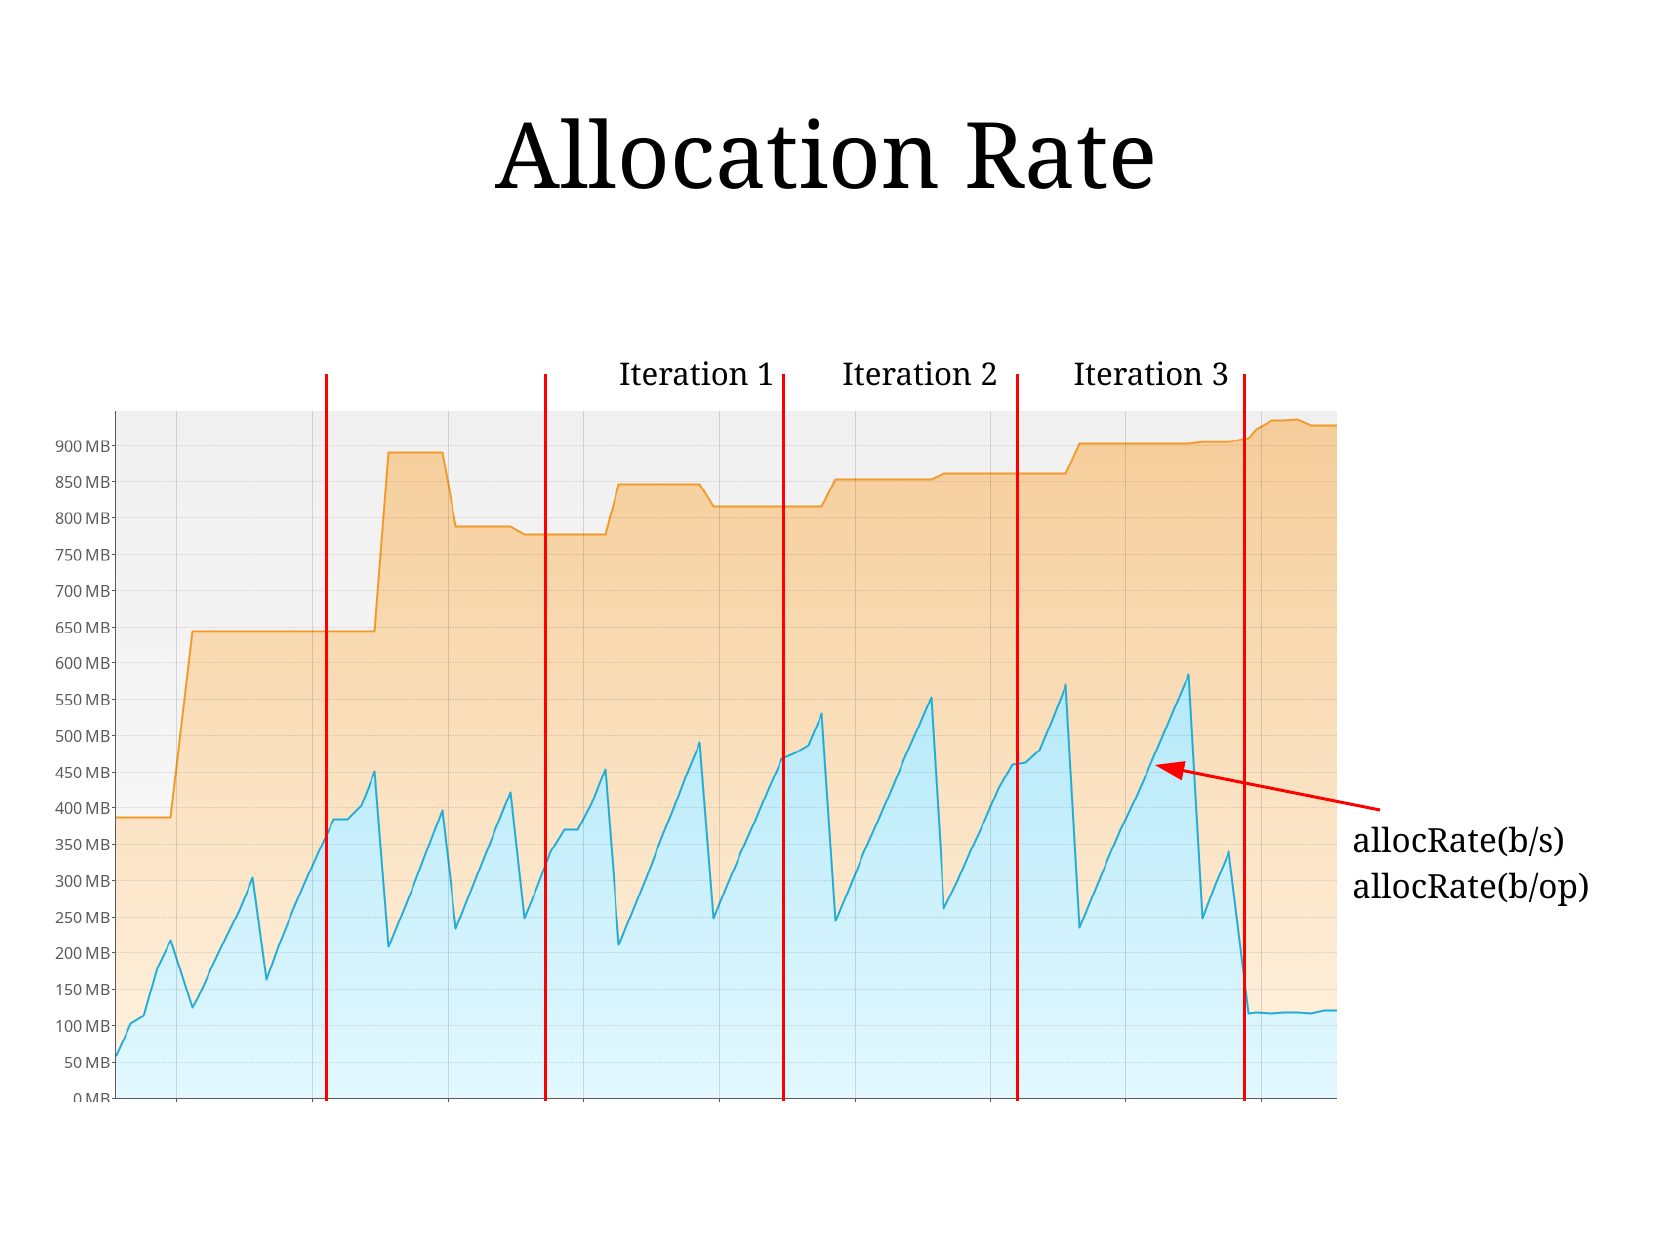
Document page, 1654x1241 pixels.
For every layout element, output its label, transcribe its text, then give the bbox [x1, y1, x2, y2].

title Allocation Rate [82, 49, 1571, 257]
text_box Iteration 1 [596, 345, 818, 436]
picture [1246, 411, 1350, 802]
picture [45, 411, 1350, 1102]
text_box Iteration 2 [819, 345, 1036, 436]
text_box Iteration 3 [1050, 345, 1276, 436]
text_box allocRate(b/s) allocRate(b/op) [1337, 810, 1606, 916]
